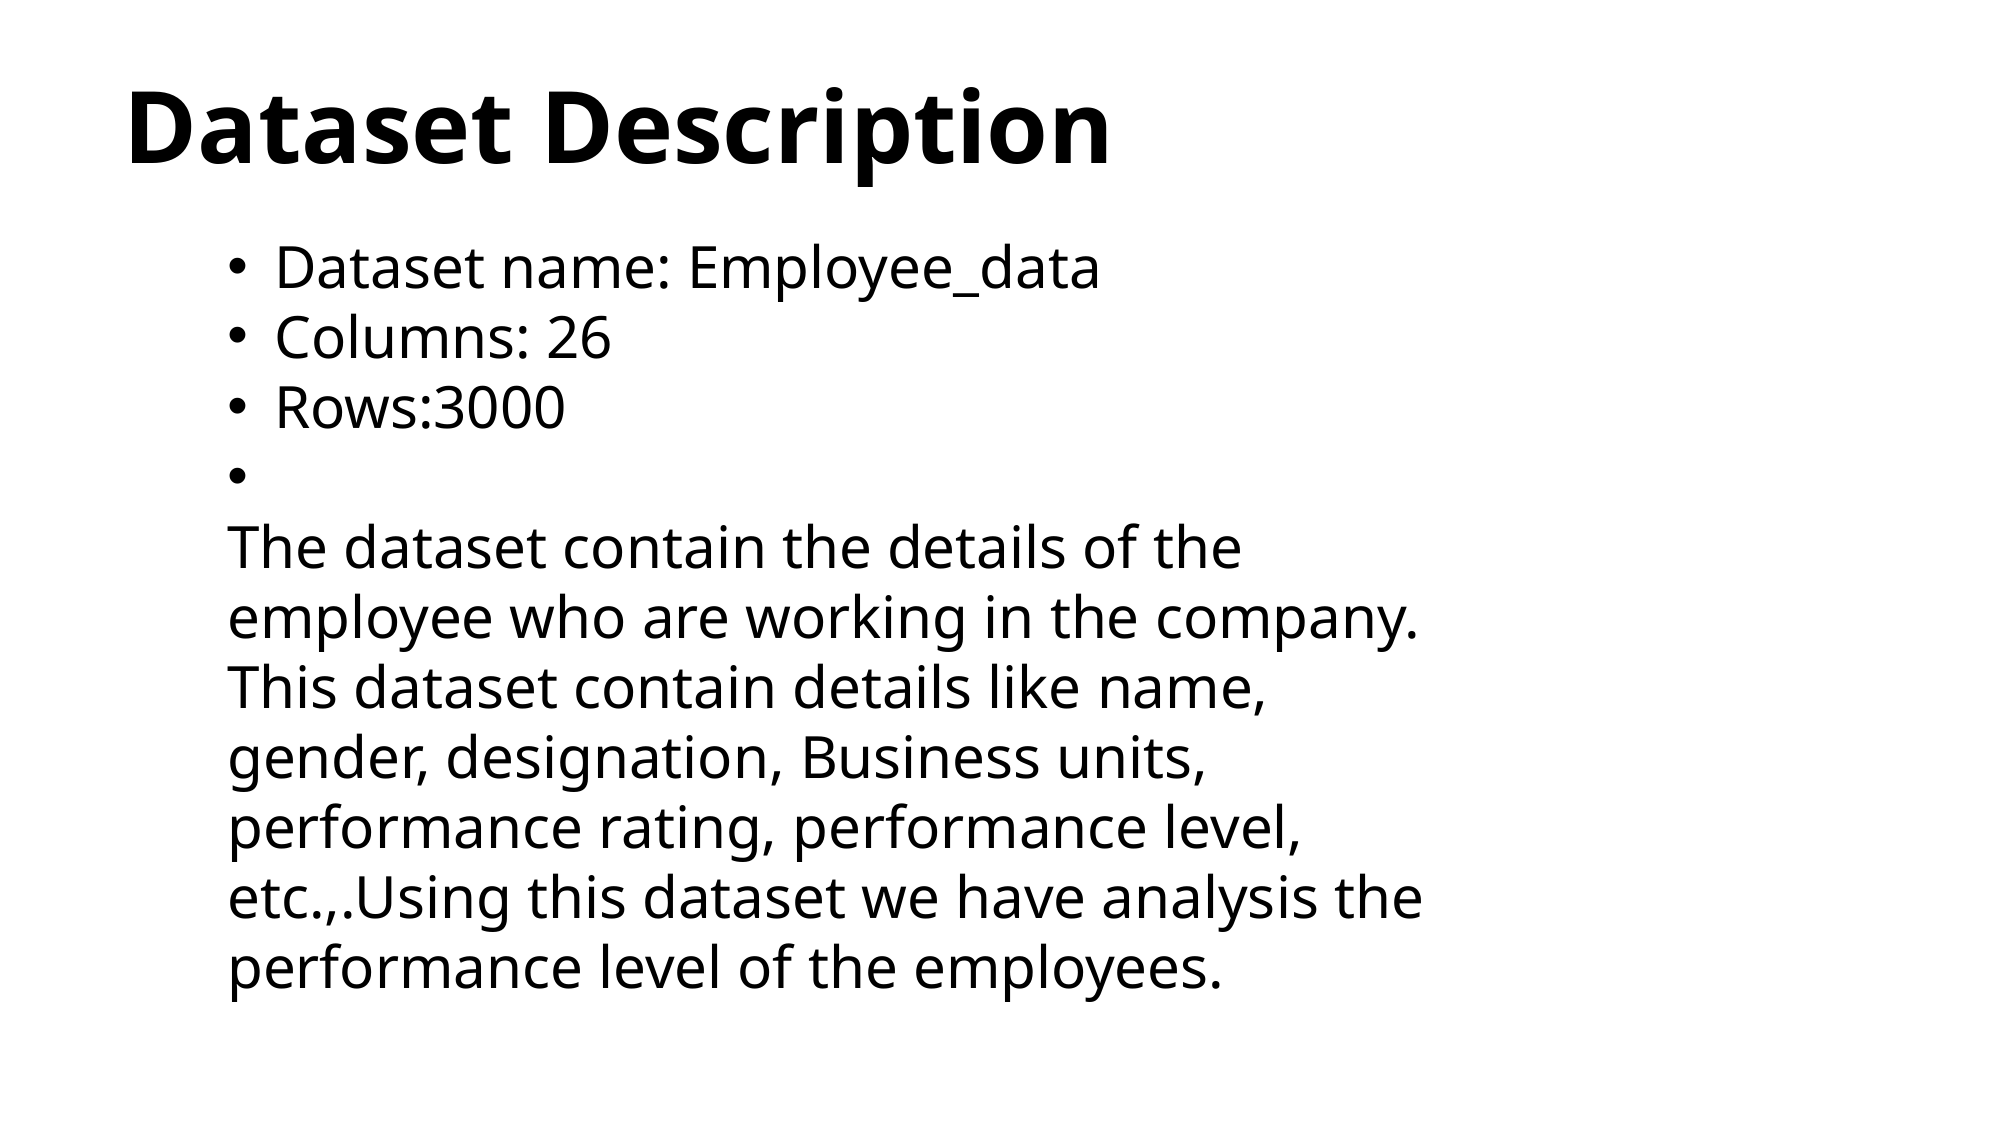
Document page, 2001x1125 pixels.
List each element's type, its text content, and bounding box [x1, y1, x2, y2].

title Dataset Description [123, 63, 1877, 188]
text_box Dataset name: Employee_data Columns: 26 Rows:3000 The dataset contain the details of the employee who are working in the company. This dataset contain details like name, gender, designation, Business units, performance rating, performance level, etc.,.Using this dataset we have analysis the performance level of the employees. [212, 222, 1502, 1016]
